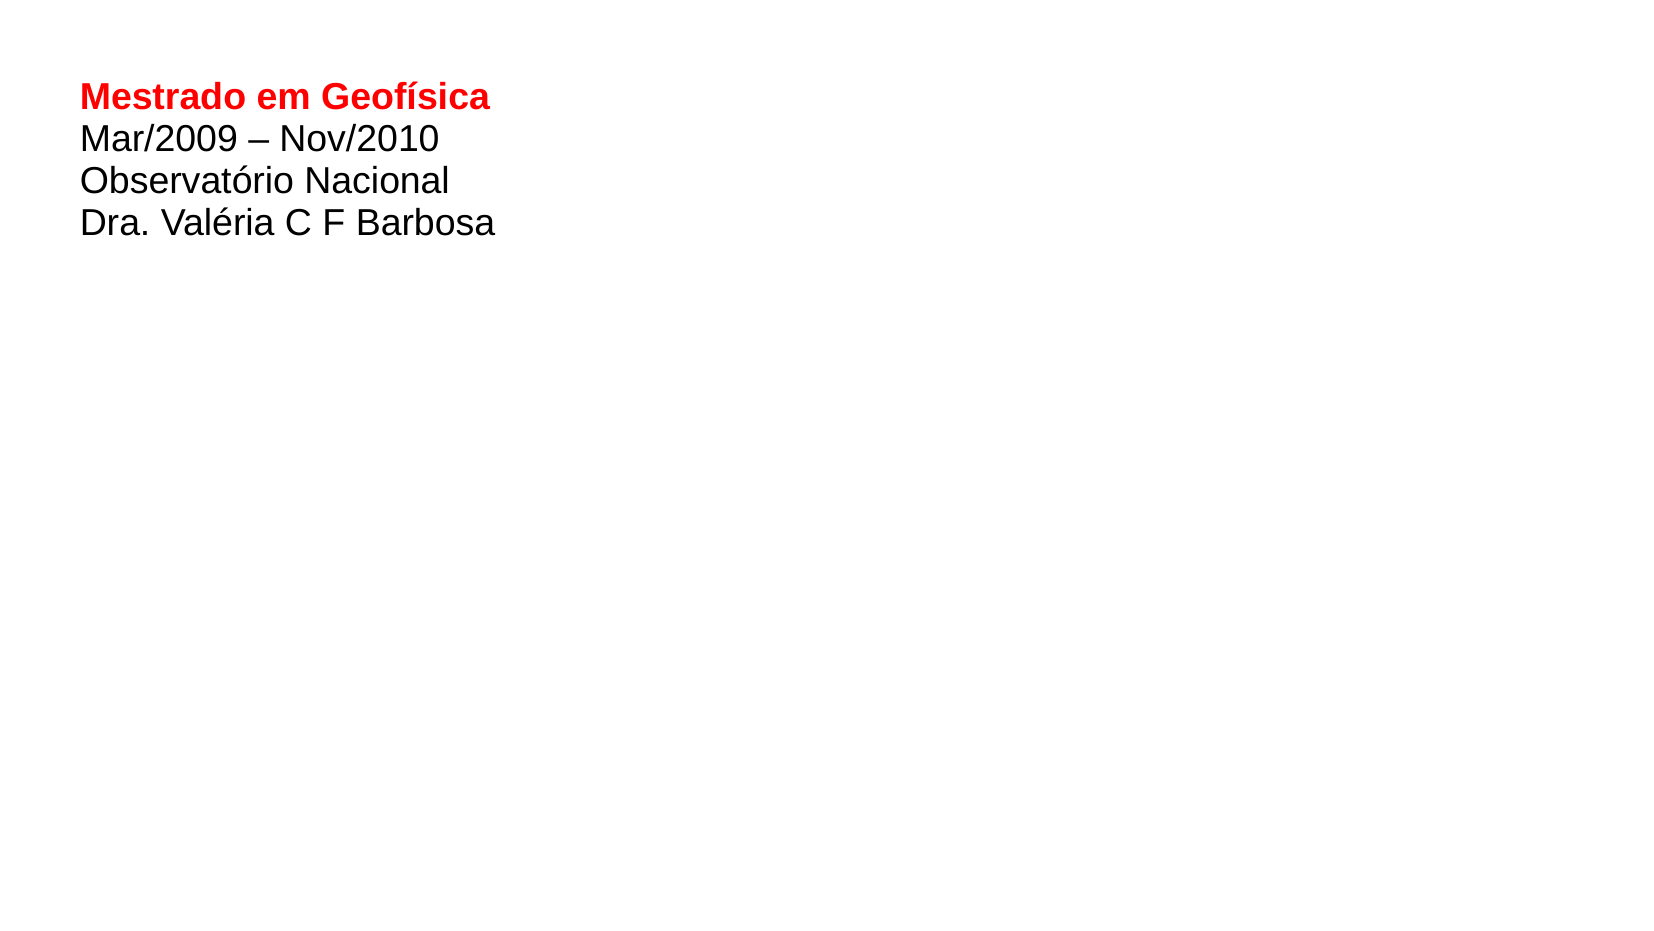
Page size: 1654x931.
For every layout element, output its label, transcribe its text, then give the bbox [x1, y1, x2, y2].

text_box Mestrado em Geofísica Mar/2009 – Nov/2010 Observatório Nacional Dra. Valéria C F Barbosa [64, 67, 559, 251]
